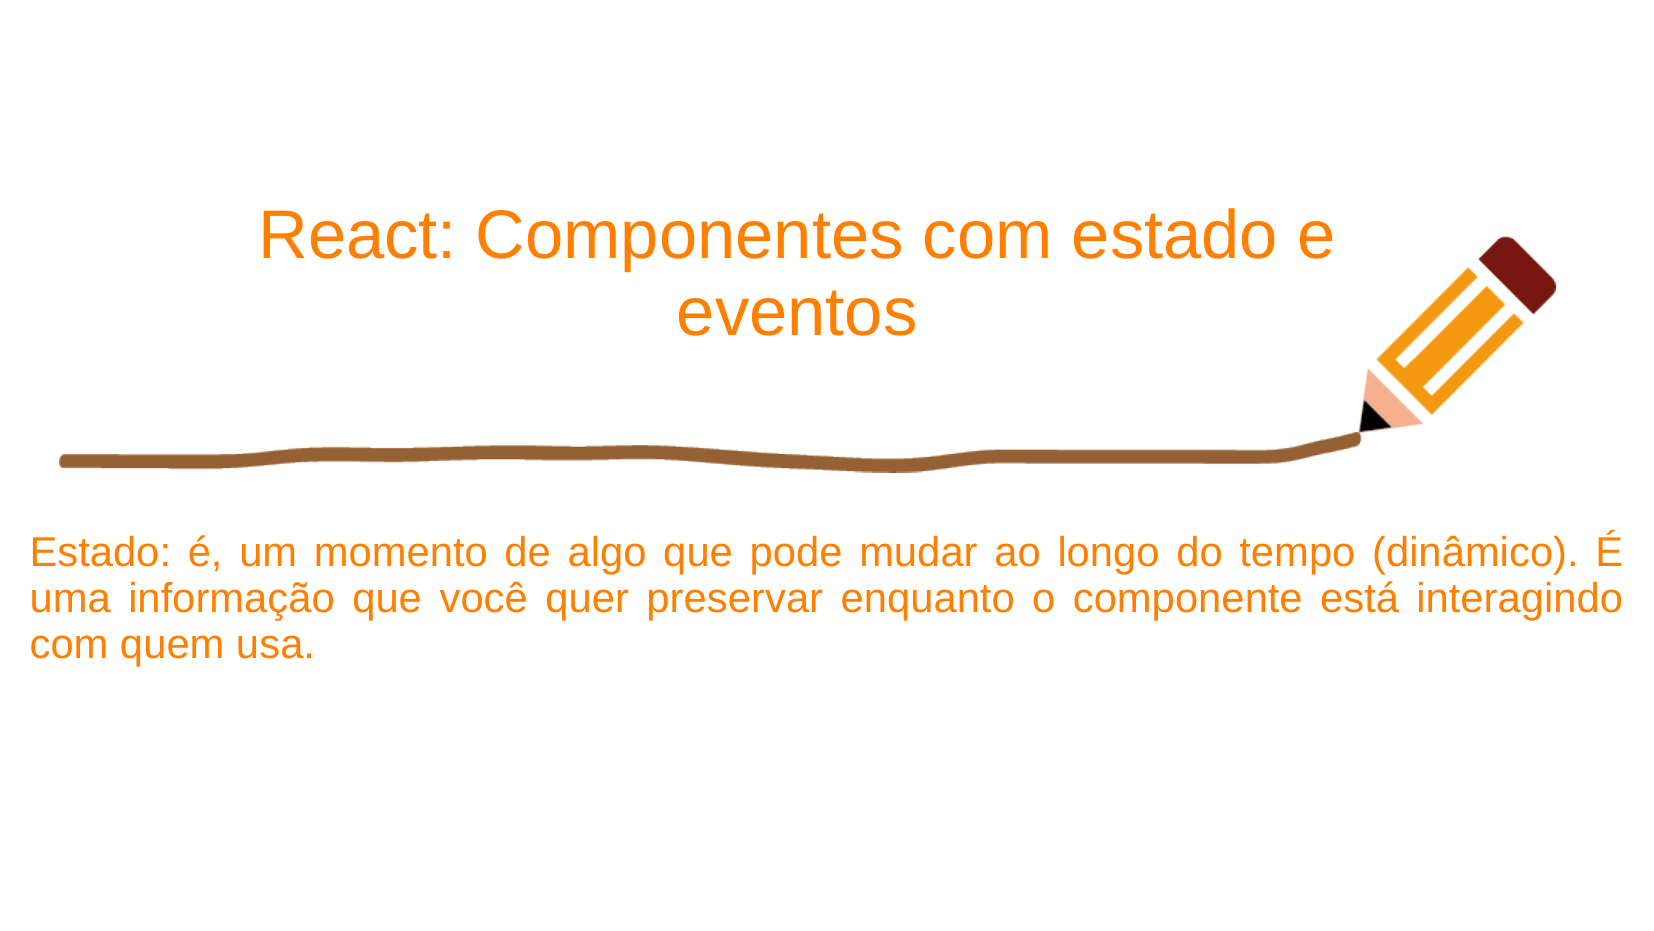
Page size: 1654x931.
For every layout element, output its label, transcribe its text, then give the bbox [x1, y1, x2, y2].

title Estado: é, um momento de algo que pode mudar ao longo do tempo (dinâmico). É uma informação que você quer preservar enquanto o componente está interagindo com quem usa. [29, 516, 1625, 680]
picture [59, 236, 1556, 473]
title React: Componentes com estado e eventos [177, 191, 1418, 355]
